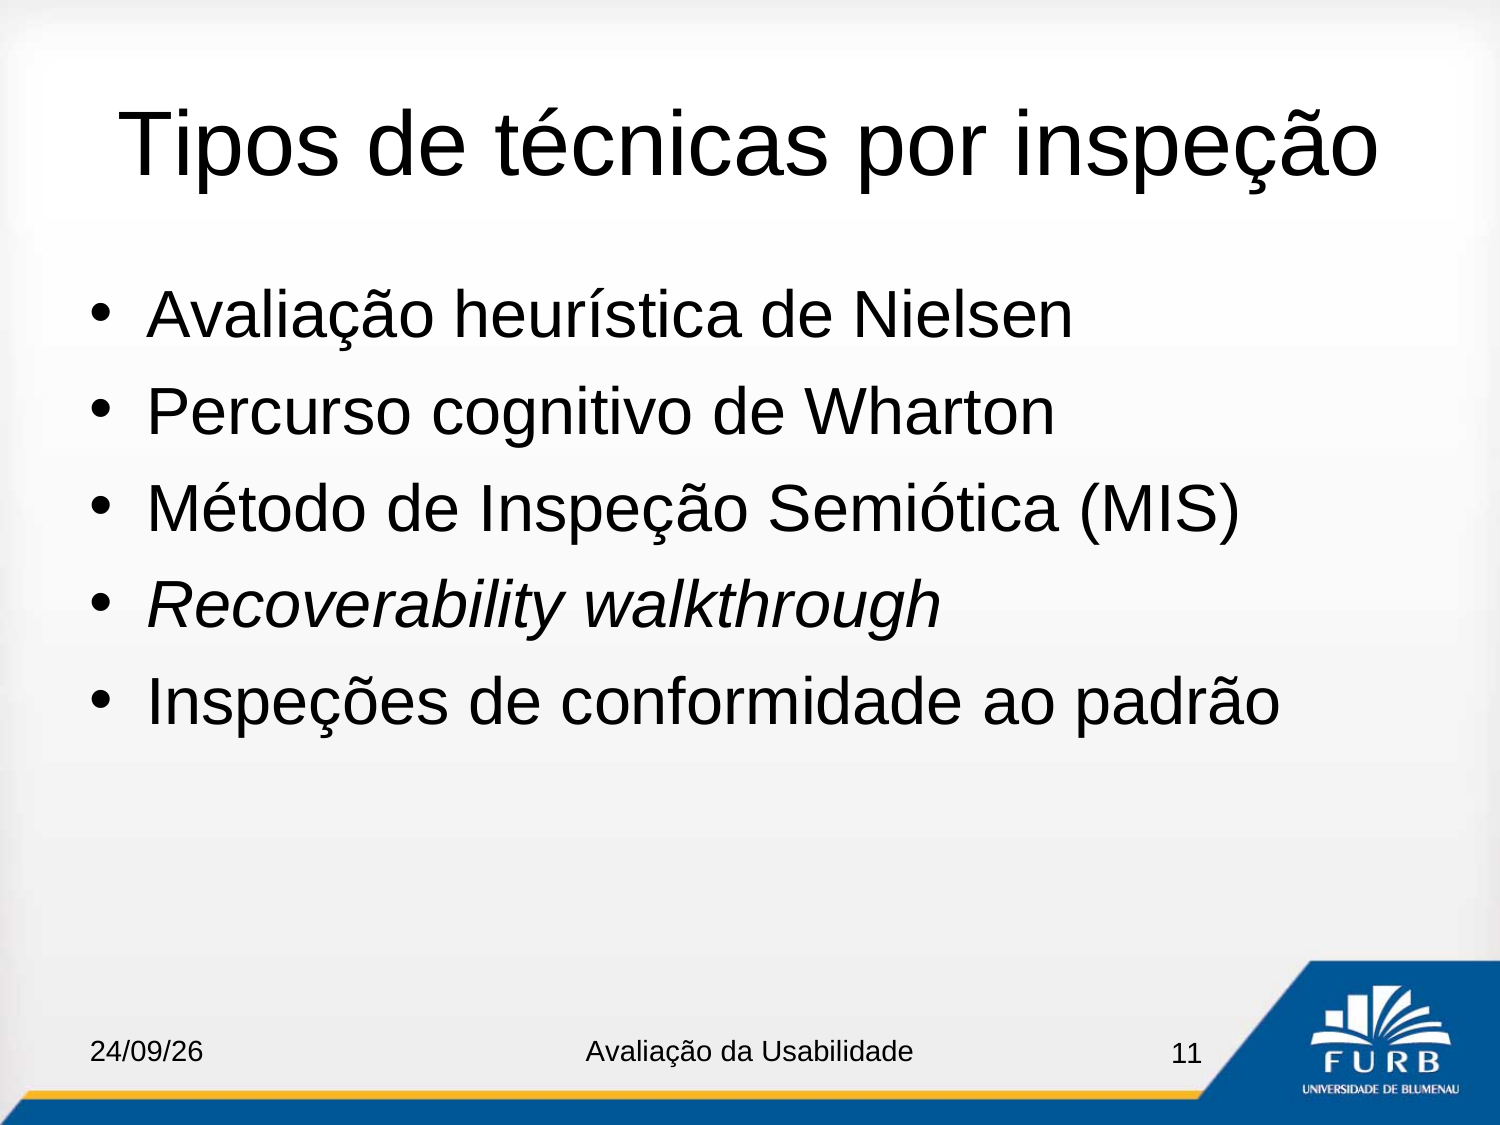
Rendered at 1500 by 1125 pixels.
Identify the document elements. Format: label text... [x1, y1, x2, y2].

list Avaliação heurística de Nielsen Percurso cognitivo de Wharton Método de Inspeção Semiótica (MIS) Recoverability walkthrough Inspeções de conformidade ao padrão [75, 263, 1425, 916]
picture [0, 0, 1500, 1125]
title Tipos de técnicas por inspeção [75, 35, 1425, 242]
